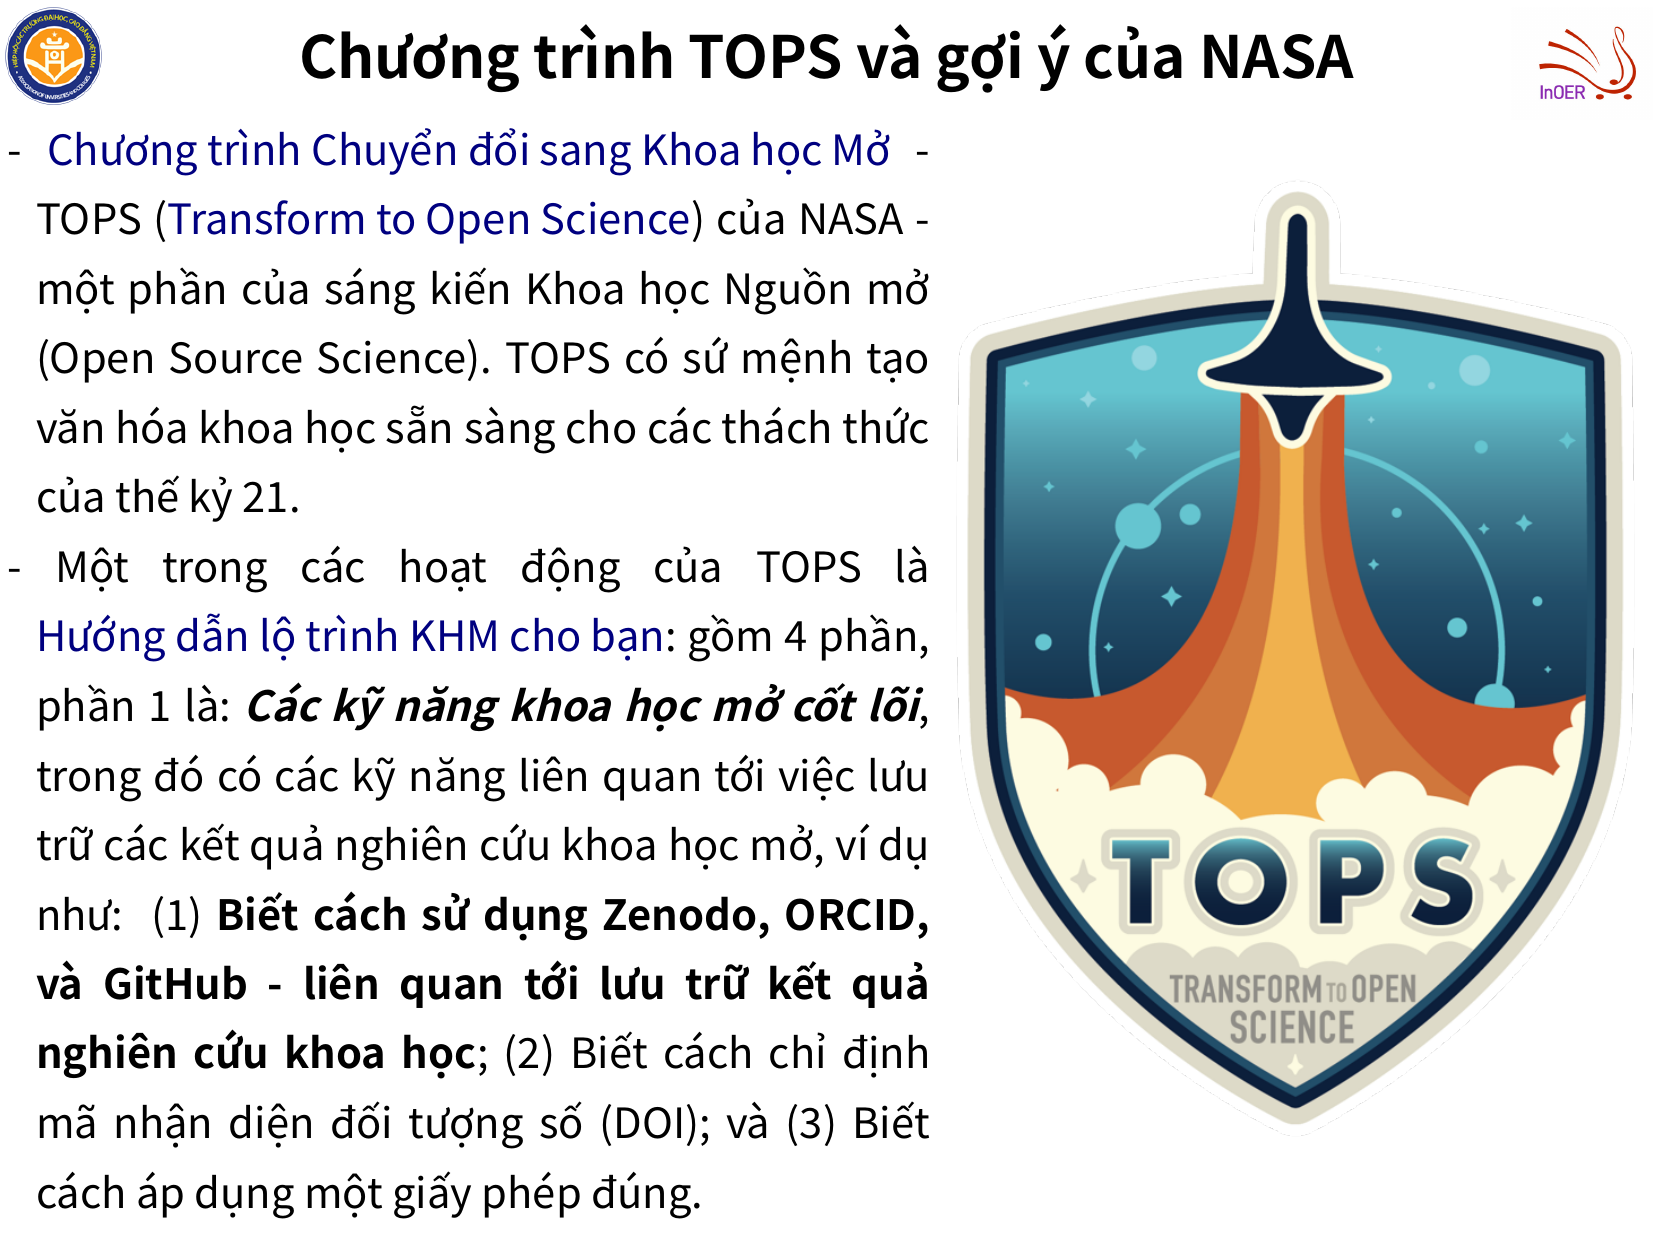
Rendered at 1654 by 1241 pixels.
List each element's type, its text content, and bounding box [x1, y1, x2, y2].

picture [937, 163, 1654, 1158]
picture [1, 5, 107, 107]
text_box - Chương trình Chuyển đổi sang Khoa học Mở - TOPS (Transform to Open Science) của NASA - một phần của sáng kiến Khoa học Nguồn mở (Open Source Science). TOPS có sứ mệnh tạo văn hóa khoa học sẵn sàng cho các thách thức của thế kỷ 21. - Một trong các hoạt động của TOPS là Hướng dẫn lộ trình KHM cho bạn: gồm 4 phần, phần 1 là: Các kỹ năng khoa học mở cốt lõi, trong đó có các kỹ năng liên quan tới việc lưu trữ các kết quả nghiên cứu khoa học mở, ví dụ như: (1) Biết cách sử dụng Zenodo, ORCID, và GitHub - liên quan tới lưu trữ kết quả nghiên cứu khoa học; (2) Biết cách chỉ định mã nhận diện đối tượng số (DOI); và (3) Biết cách áp dụng một giấy phép đúng. [7, 107, 931, 1221]
picture [1511, 7, 1653, 120]
title Chương trình TOPS và gợi ý của NASA [107, 11, 1511, 96]
